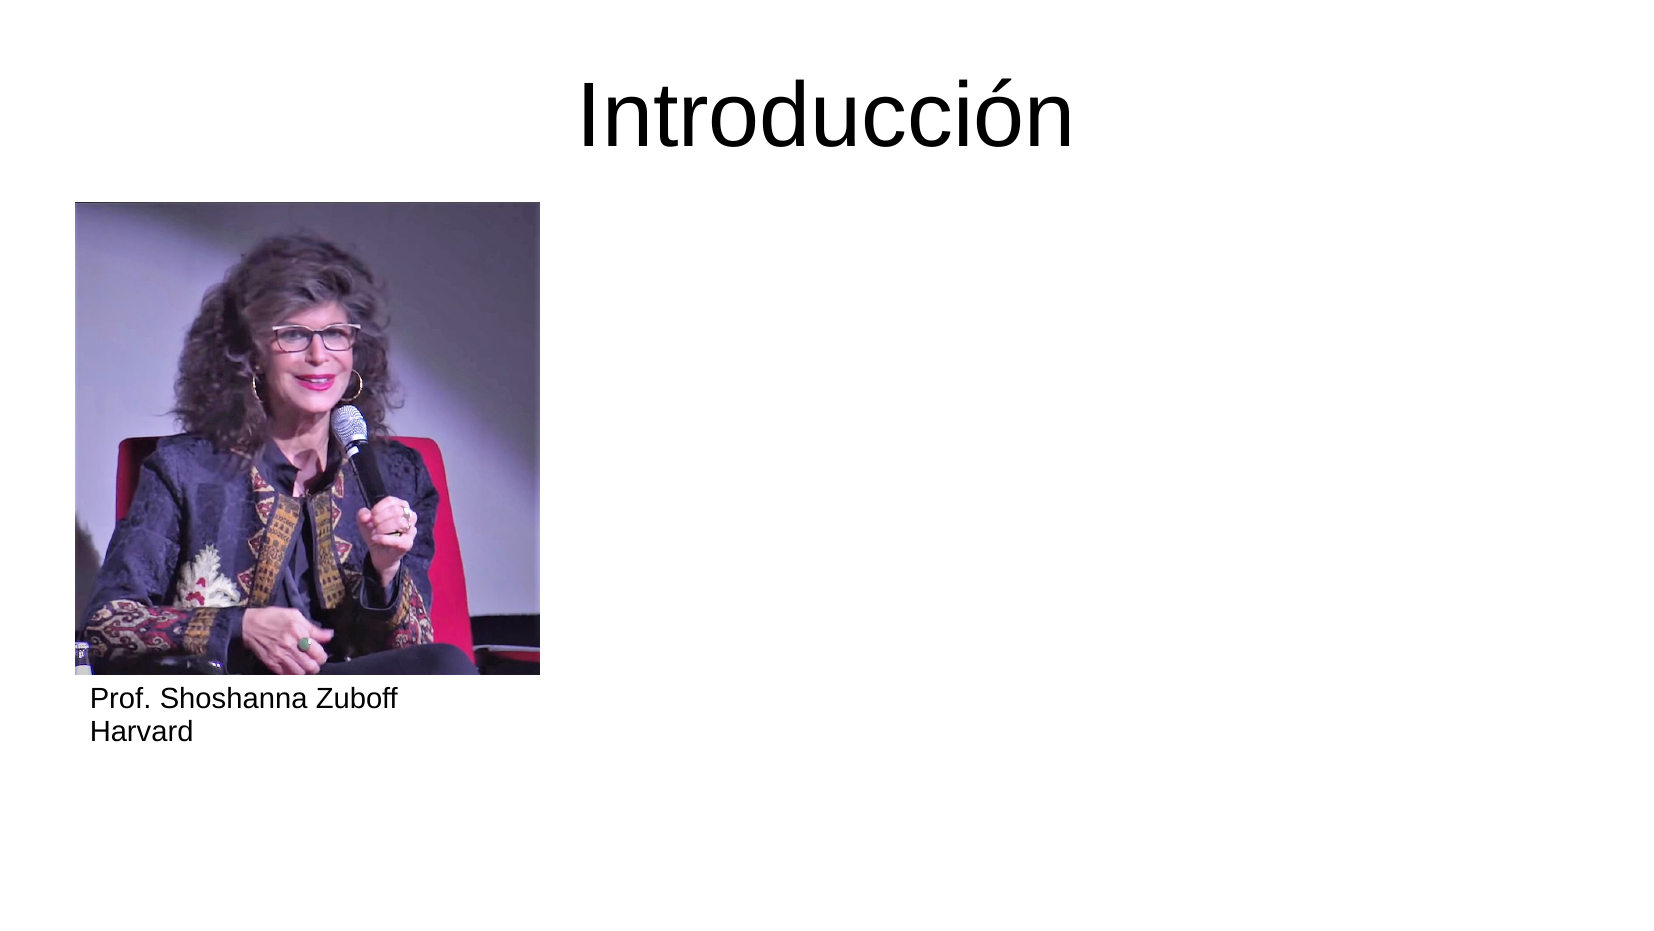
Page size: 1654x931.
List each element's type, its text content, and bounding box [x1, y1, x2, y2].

title Introducción [82, 37, 1571, 193]
picture [75, 202, 540, 675]
text_box Prof. Shoshanna Zuboff Harvard [75, 675, 563, 756]
